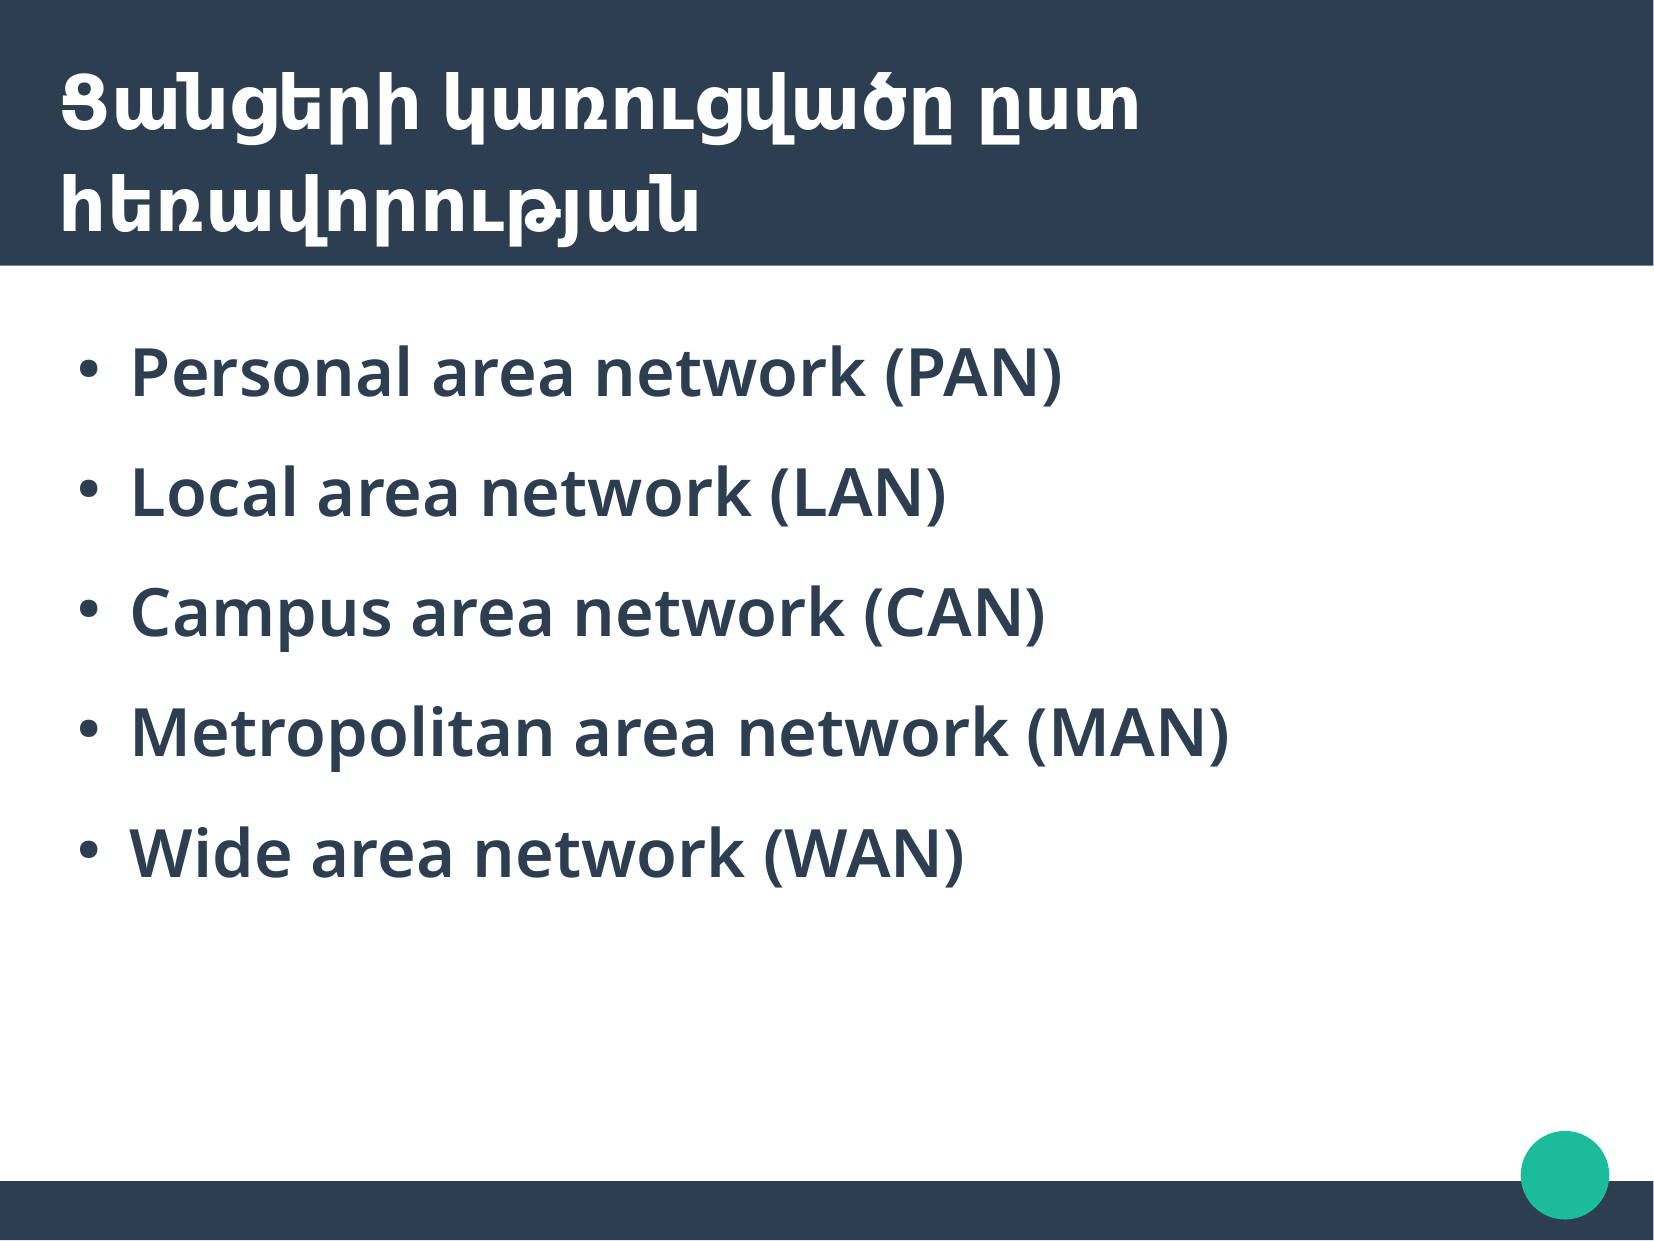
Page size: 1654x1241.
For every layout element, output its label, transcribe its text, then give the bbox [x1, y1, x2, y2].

title Ցանցերի կառուցվածը ըստ հեռավորության [59, 49, 1595, 207]
list Personal area network (PAN) Local area network (LAN) Campus area network (CAN) Metropolitan area network (MAN) Wide area network (WAN) [59, 324, 1595, 1152]
